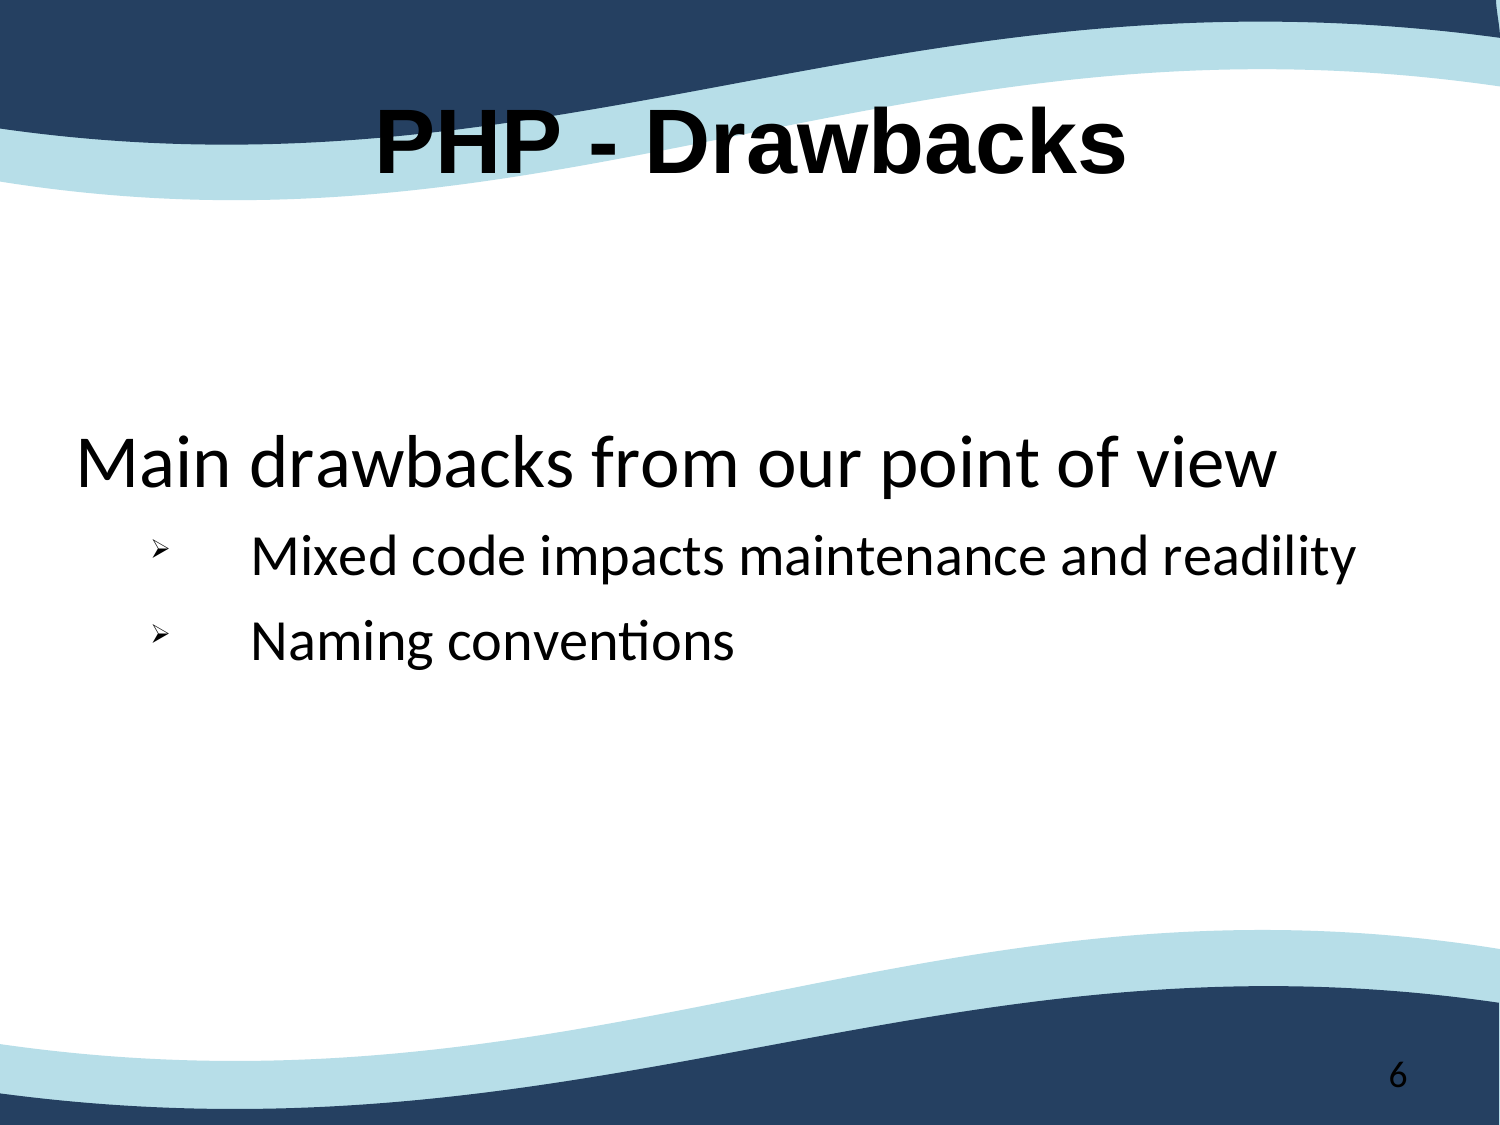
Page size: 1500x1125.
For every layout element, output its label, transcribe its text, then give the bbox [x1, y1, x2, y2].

text_box PHP - Drawbacks [76, 42, 1427, 231]
text_box Main drawbacks from our point of view Mixed code impacts maintenance and readility Naming conventions [59, 330, 1418, 1074]
